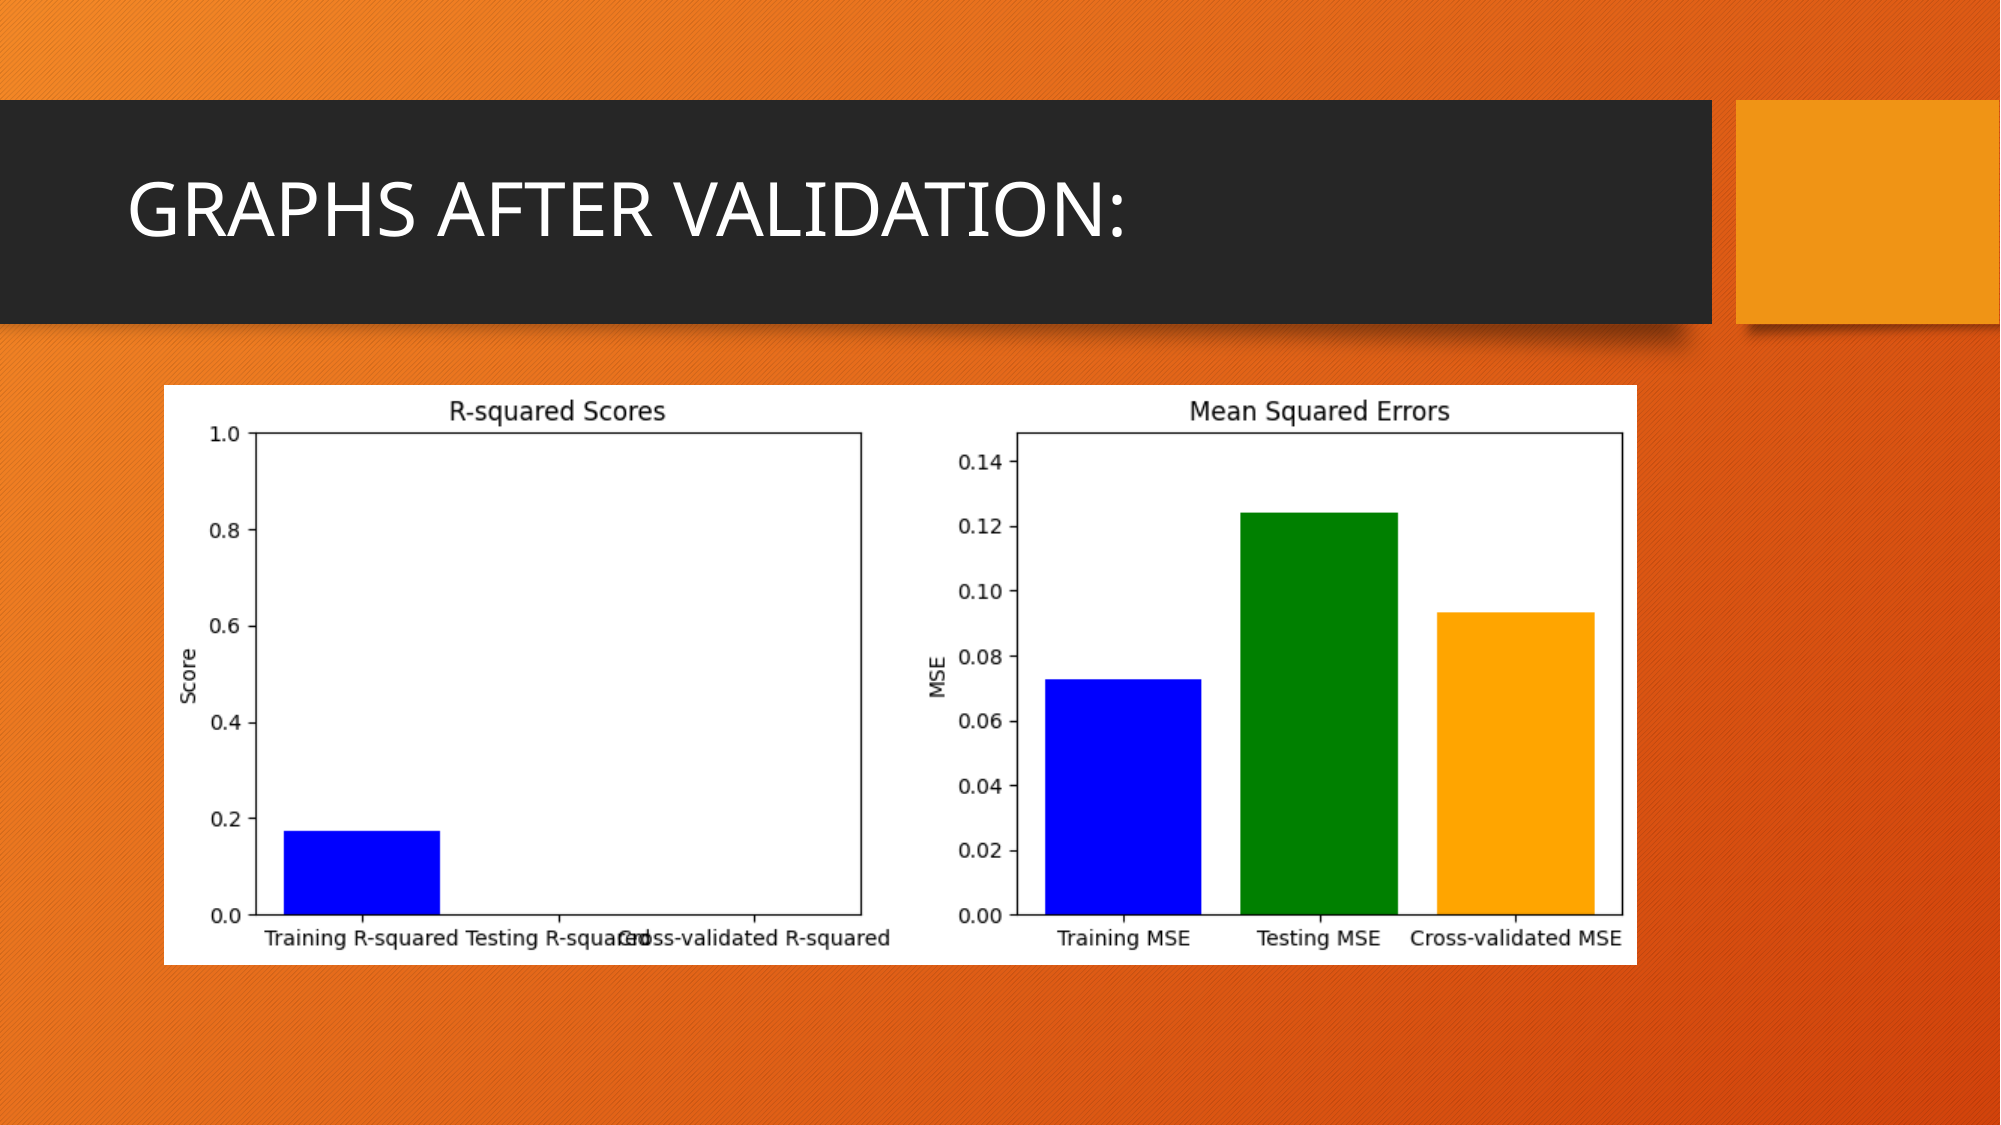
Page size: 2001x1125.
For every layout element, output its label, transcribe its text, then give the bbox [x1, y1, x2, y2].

title GRAPHS AFTER VALIDATION: [111, 123, 1689, 301]
picture [164, 385, 1637, 965]
